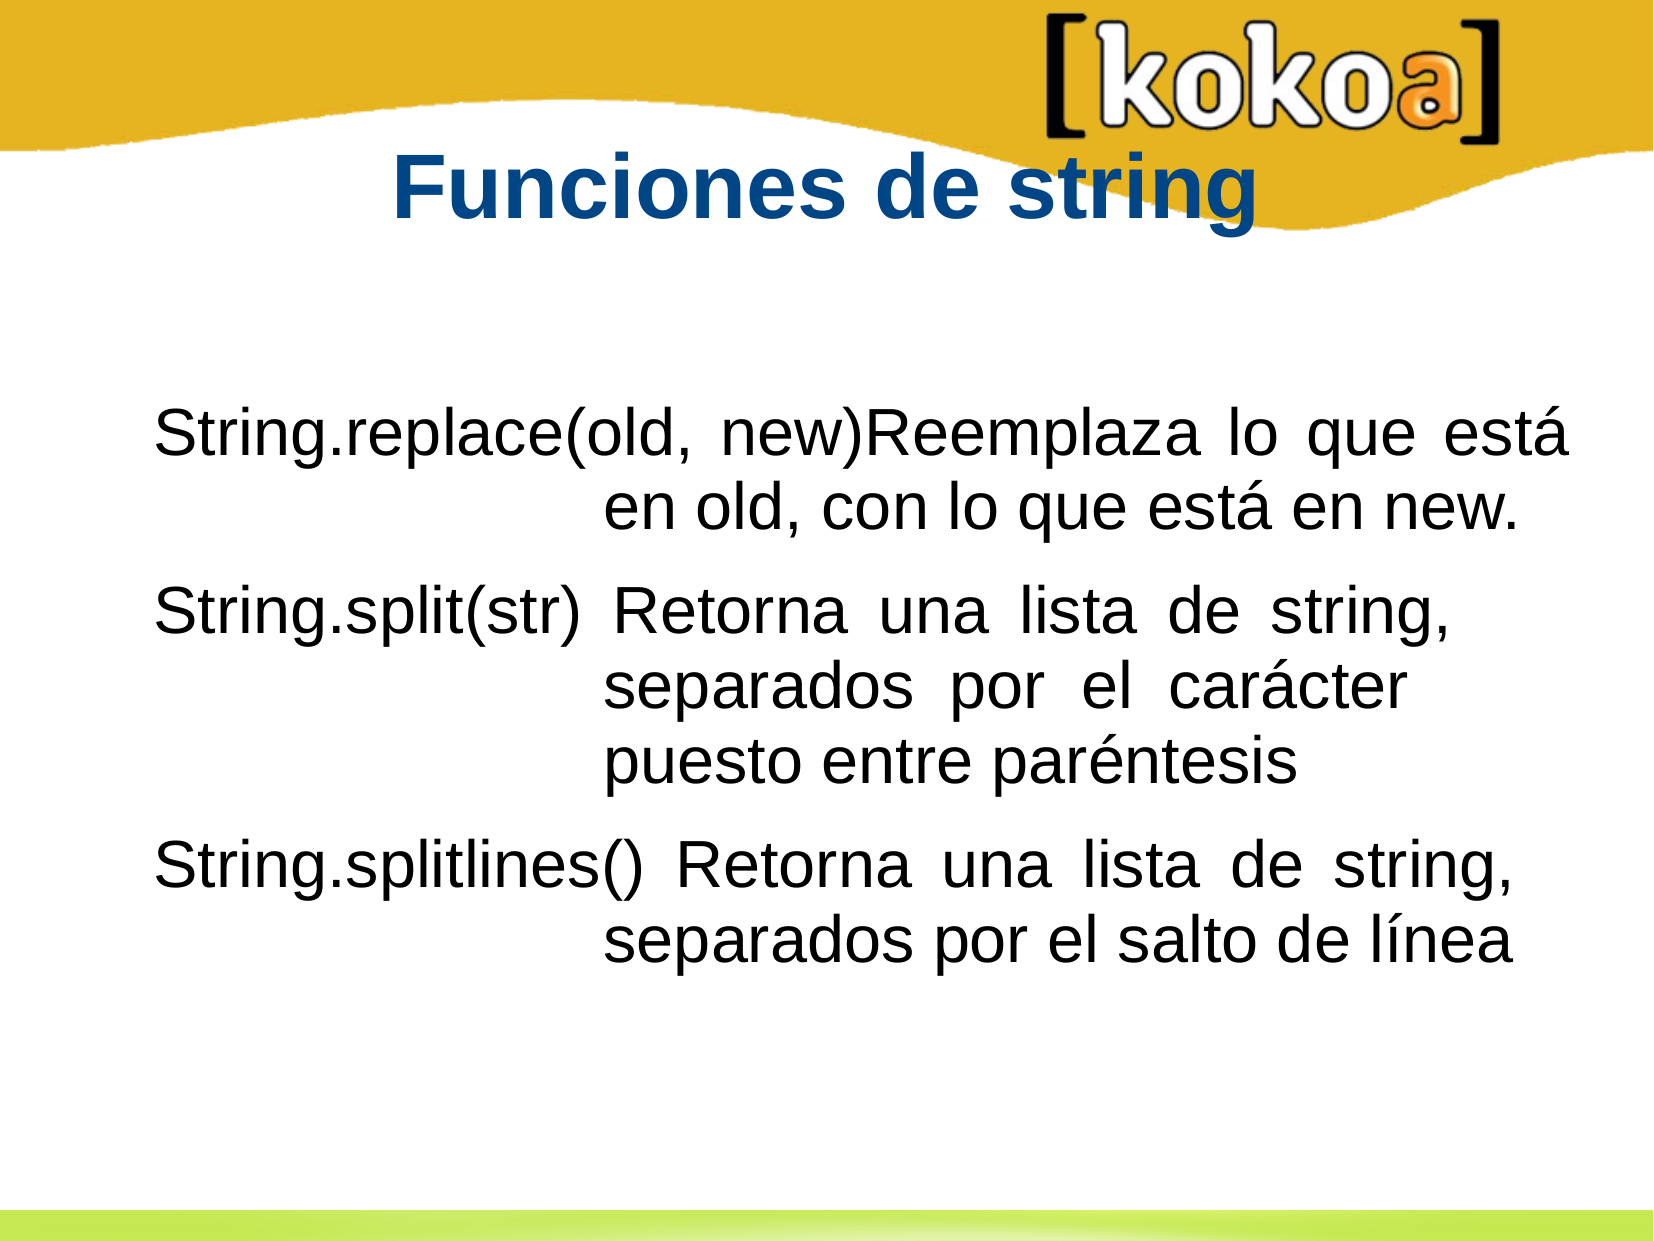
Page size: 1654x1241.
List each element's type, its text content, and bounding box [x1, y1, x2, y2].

picture [0, 1210, 1654, 1241]
picture [0, 0, 1654, 488]
list String.replace(old, new)Reemplaza lo que está en old, con lo que está en new. String.split(str) Retorna una lista de string, separados por el carácter puesto entre paréntesis String.splitlines() Retorna una lista de string, separados por el salto de línea [82, 290, 1571, 1066]
title Funciones de string [82, 83, 1571, 290]
